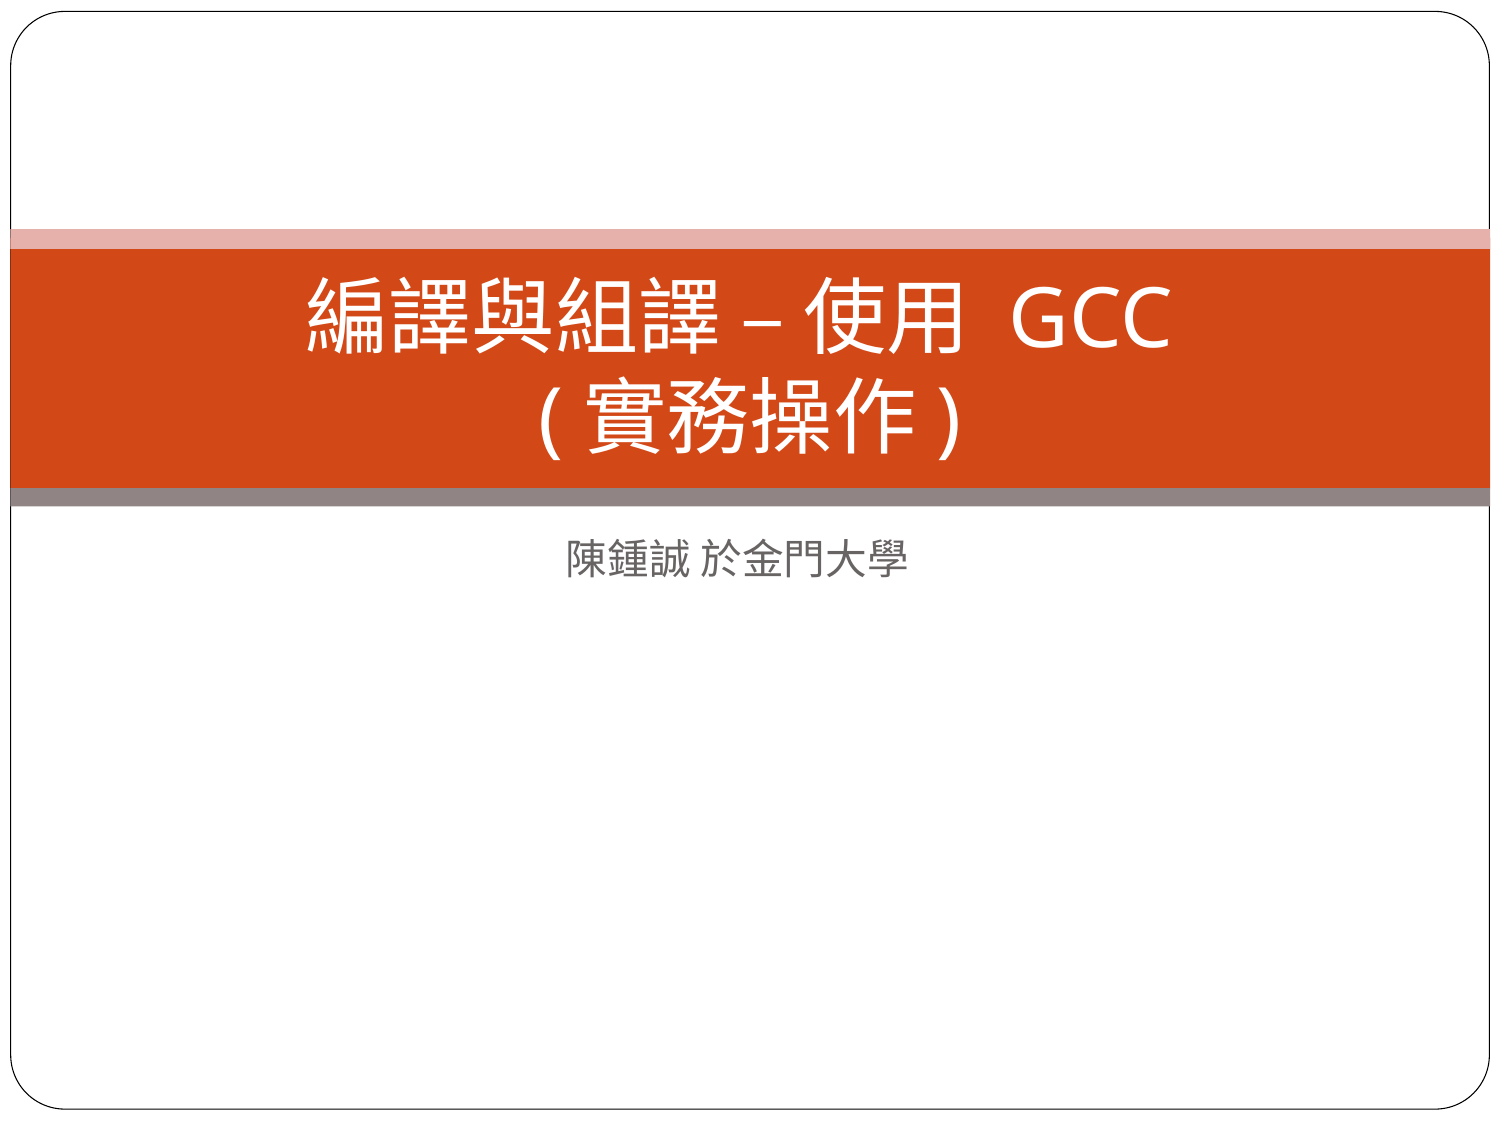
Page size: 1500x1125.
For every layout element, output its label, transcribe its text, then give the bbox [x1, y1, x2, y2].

text_box 陳鍾誠 於金門大學 [212, 524, 1263, 788]
title 編譯與組譯 – 使用 GCC (實務操作) [75, 247, 1426, 489]
